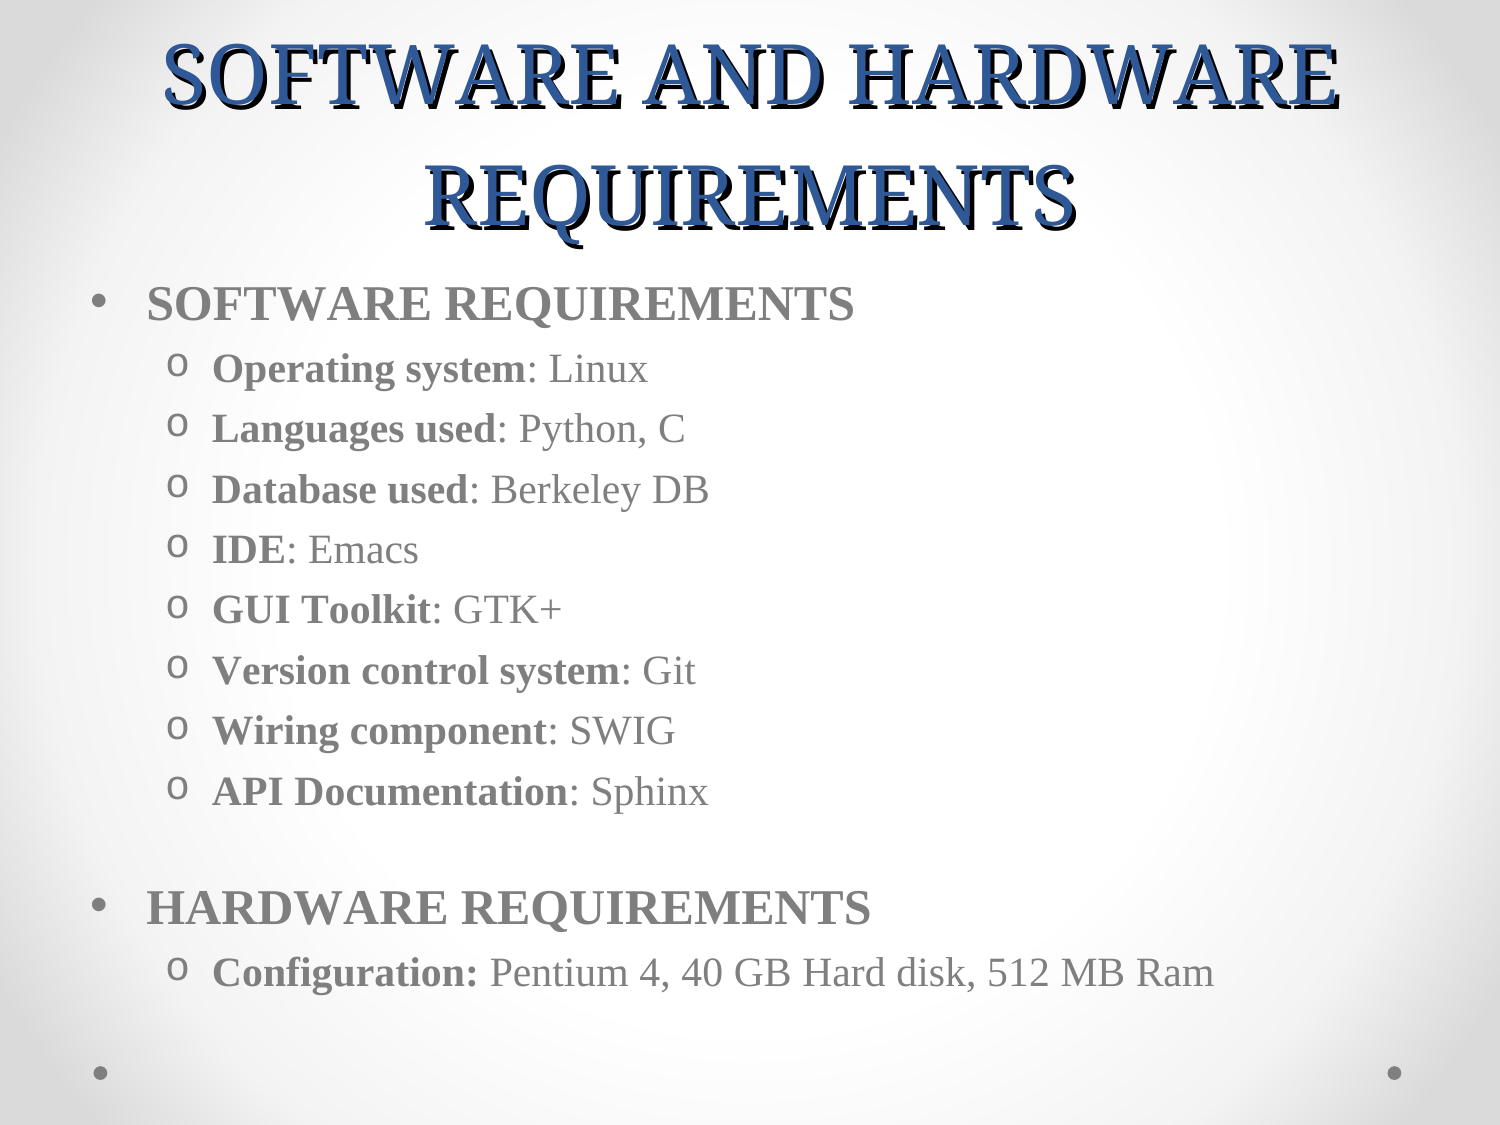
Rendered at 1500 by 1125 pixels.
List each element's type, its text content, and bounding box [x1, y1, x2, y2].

list SOFTWARE REQUIREMENTS Operating system: Linux Languages used: Python, C Database used: Berkeley DB IDE: Emacs GUI Toolkit: GTK+ Version control system: Git Wiring component: SWIG API Documentation: Sphinx HARDWARE REQUIREMENTS Configuration: Pentium 4, 40 GB Hard disk, 512 MB Ram [75, 262, 1426, 1063]
title SOFTWARE AND HARDWARE REQUIREMENTS [75, 0, 1426, 250]
picture [0, 0, 1500, 1125]
